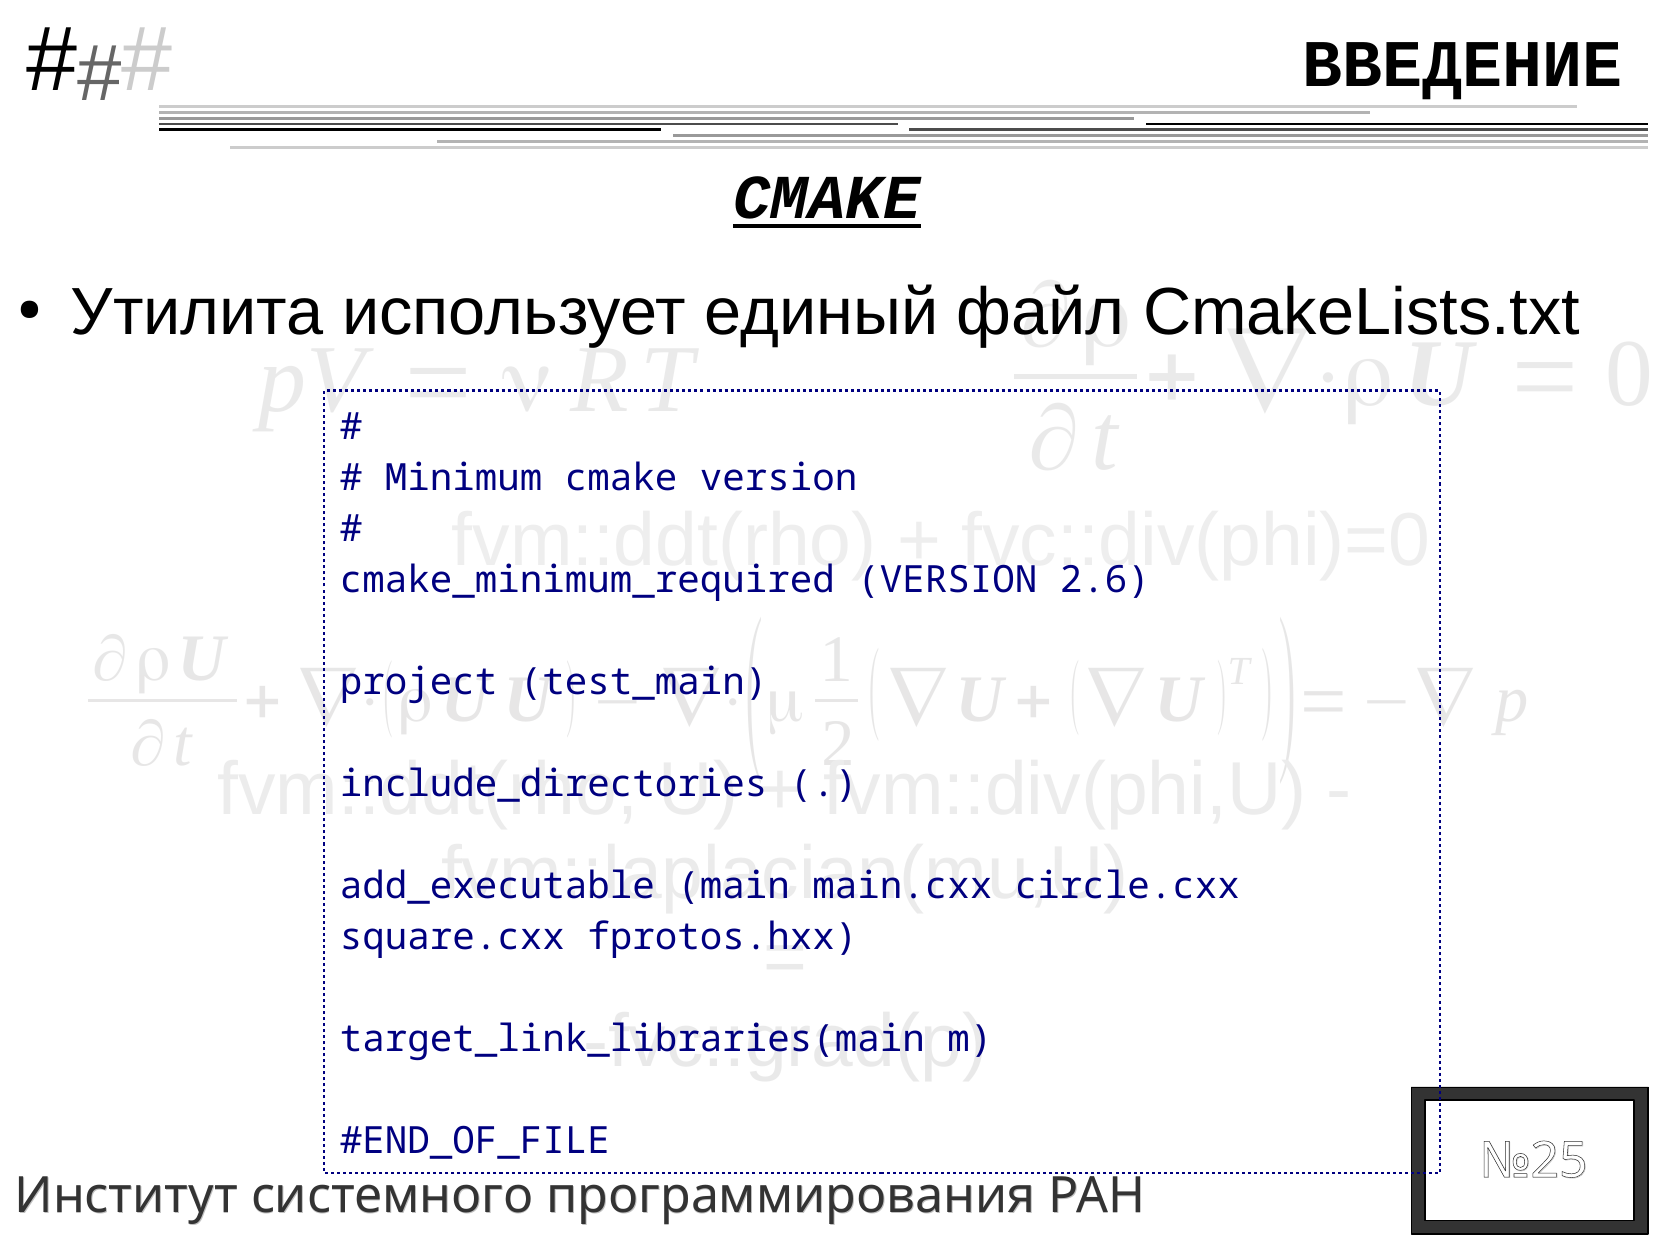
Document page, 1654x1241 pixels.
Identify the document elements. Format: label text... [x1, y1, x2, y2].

text_box # # Minimum cmake version # cmake_minimum_required (VERSION 2.6) project (test_main) include_directories (.) add_executable (main main.cxx circle.cxx square.cxx fprotos.hxx) target_link_libraries(main m) #END_OF_FILE [324, 390, 1440, 1061]
title CMAKE [0, 147, 1654, 257]
list Утилита использует единый файл CmakeLists.txt [0, 274, 1654, 1093]
